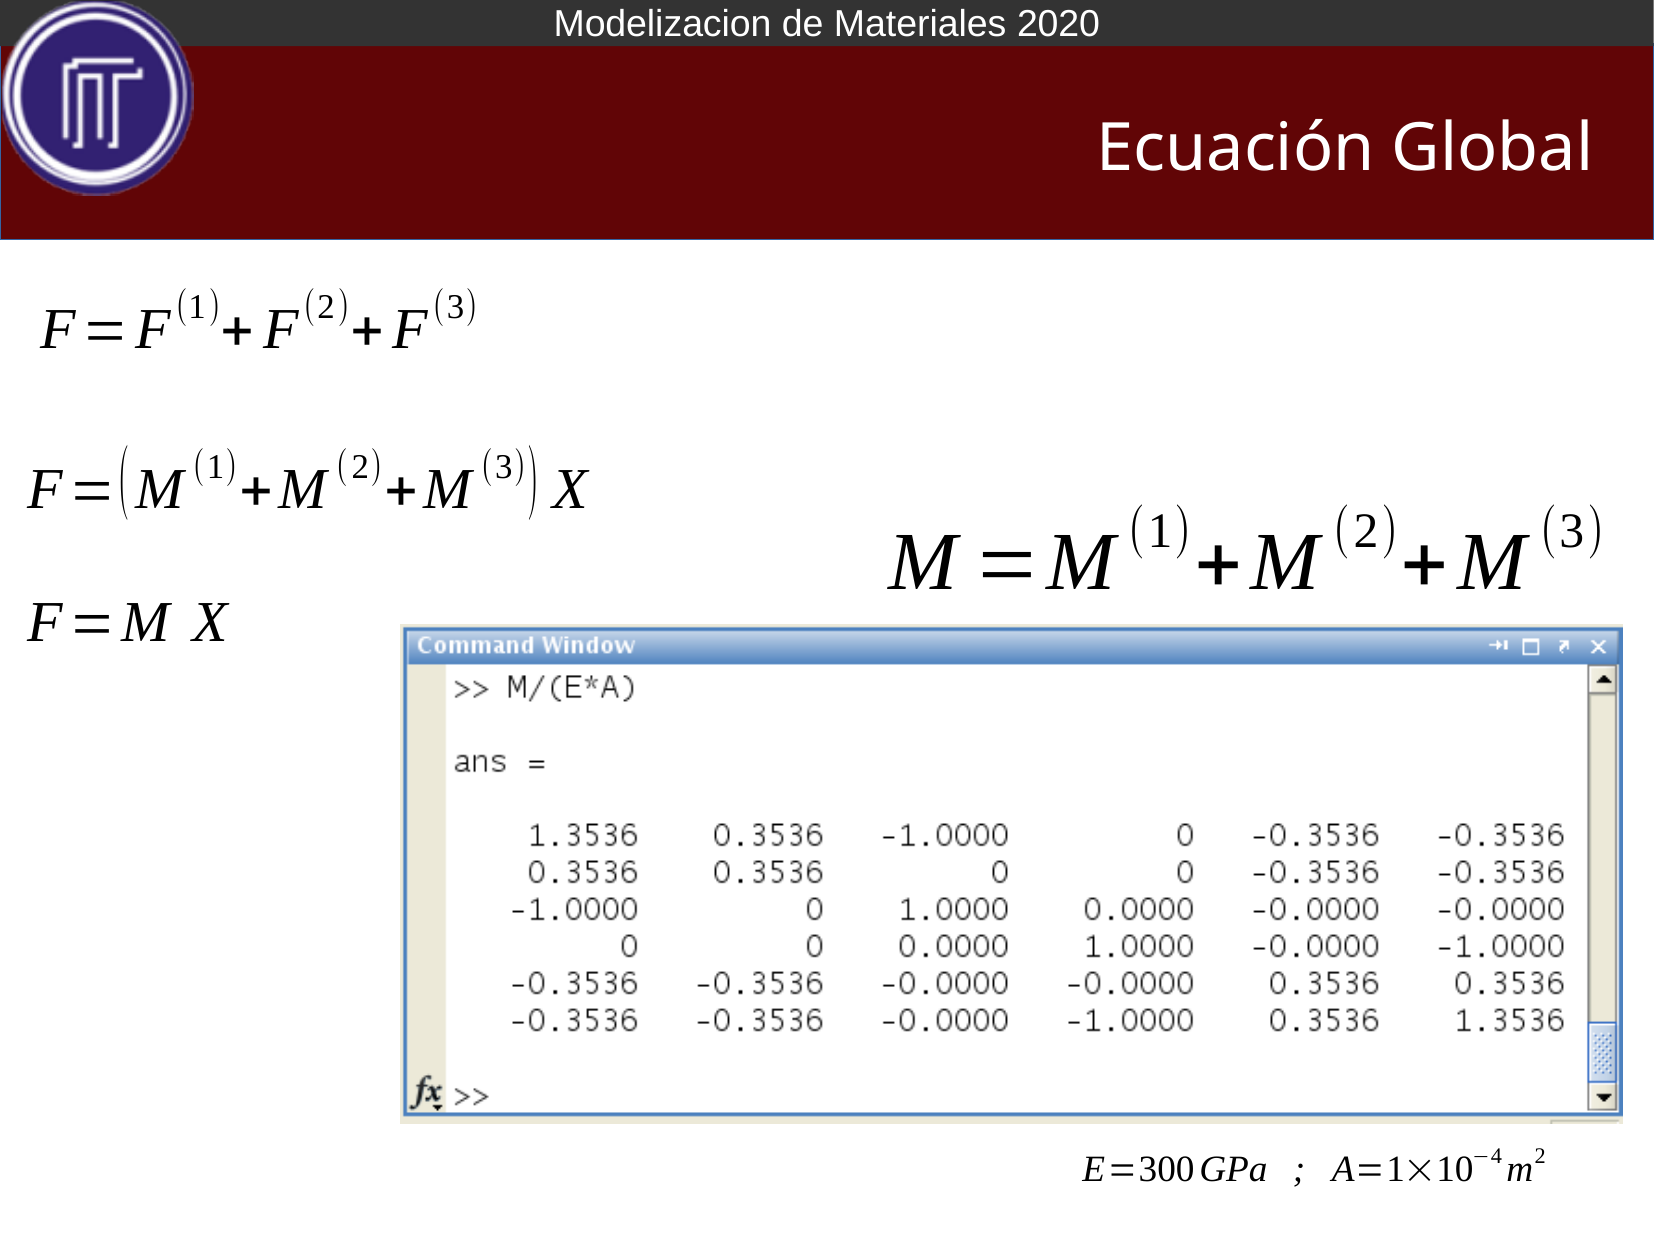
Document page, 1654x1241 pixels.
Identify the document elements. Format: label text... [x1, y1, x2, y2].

chart [16, 442, 605, 525]
chart [1073, 1142, 1552, 1190]
chart [29, 287, 484, 362]
chart [16, 590, 244, 655]
picture [400, 624, 1623, 1124]
chart [879, 502, 1610, 608]
picture [0, 0, 194, 196]
title Ecuación Global [41, 70, 1654, 218]
